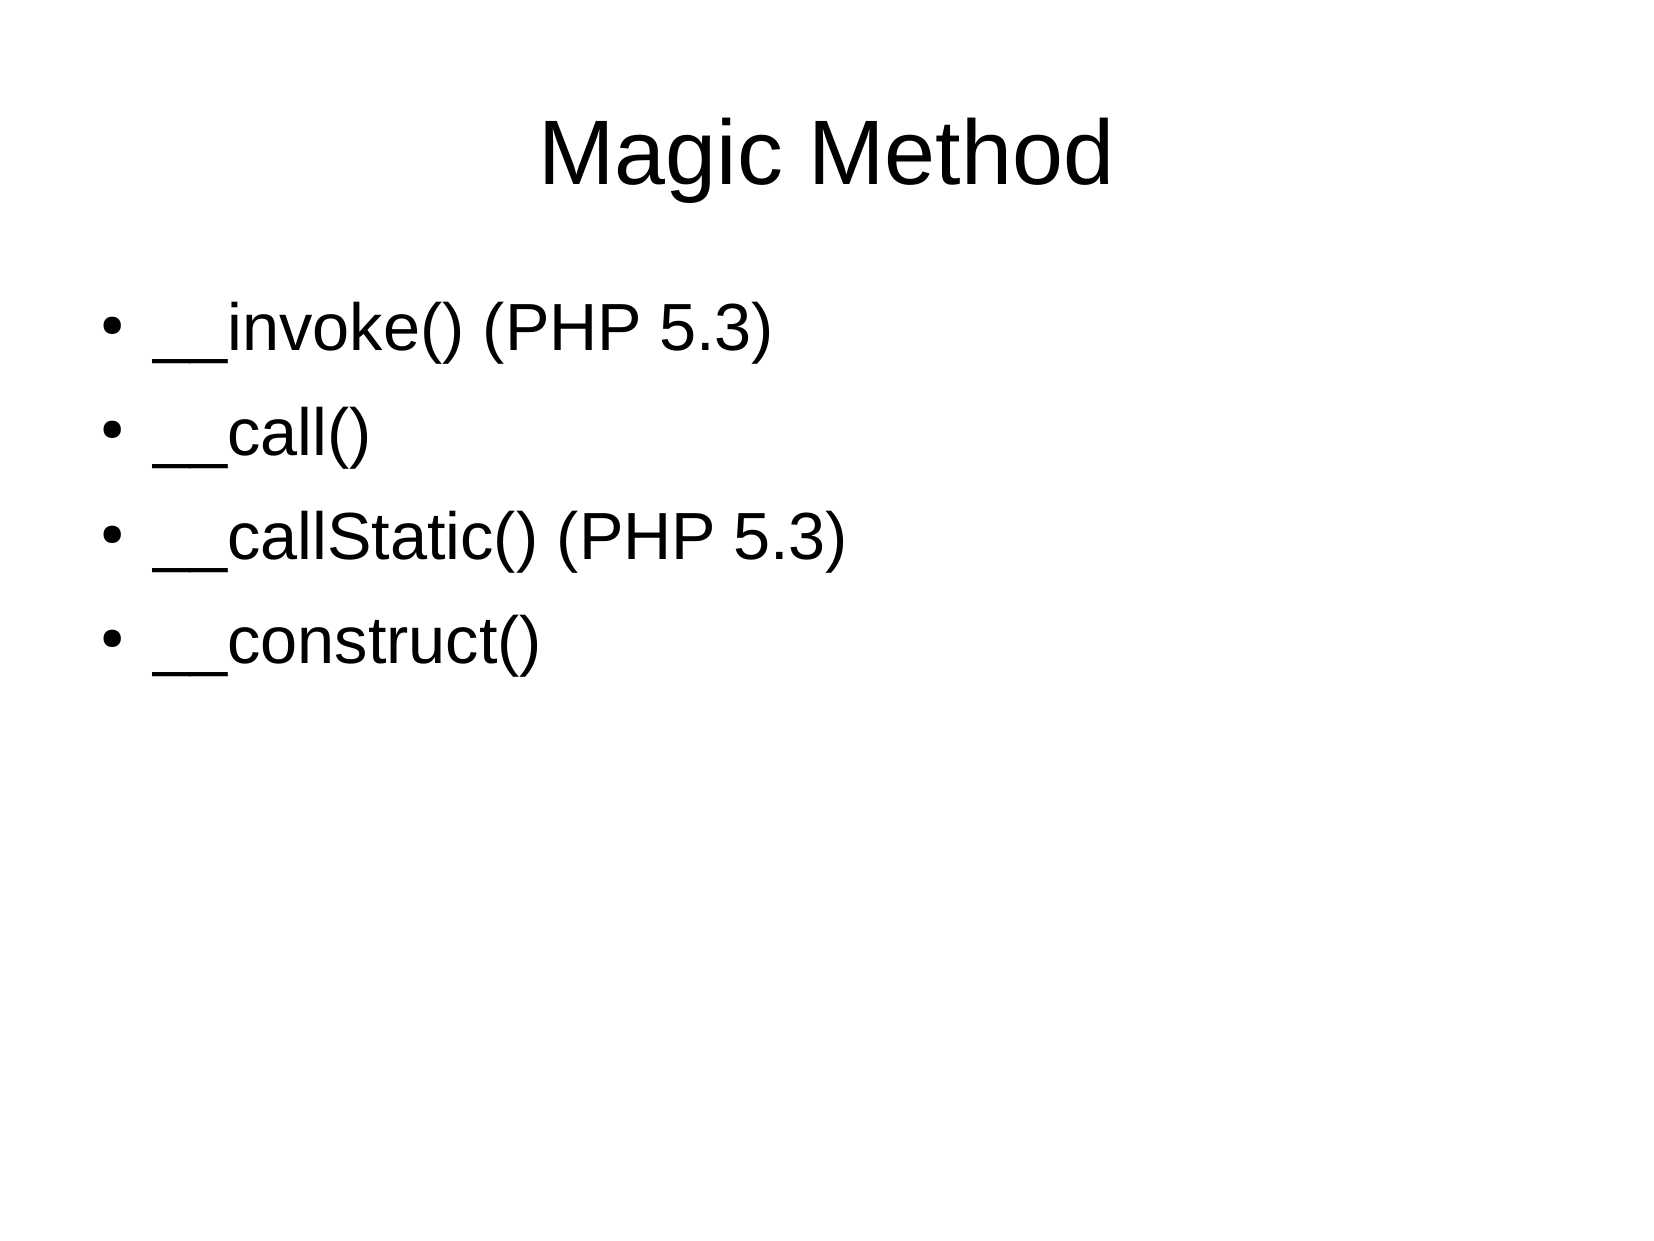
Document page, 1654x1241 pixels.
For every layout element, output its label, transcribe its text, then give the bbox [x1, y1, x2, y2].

list __invoke() (PHP 5.3) __call() __callStatic() (PHP 5.3) __construct() [82, 290, 1571, 1010]
title Magic Method [82, 49, 1571, 257]
